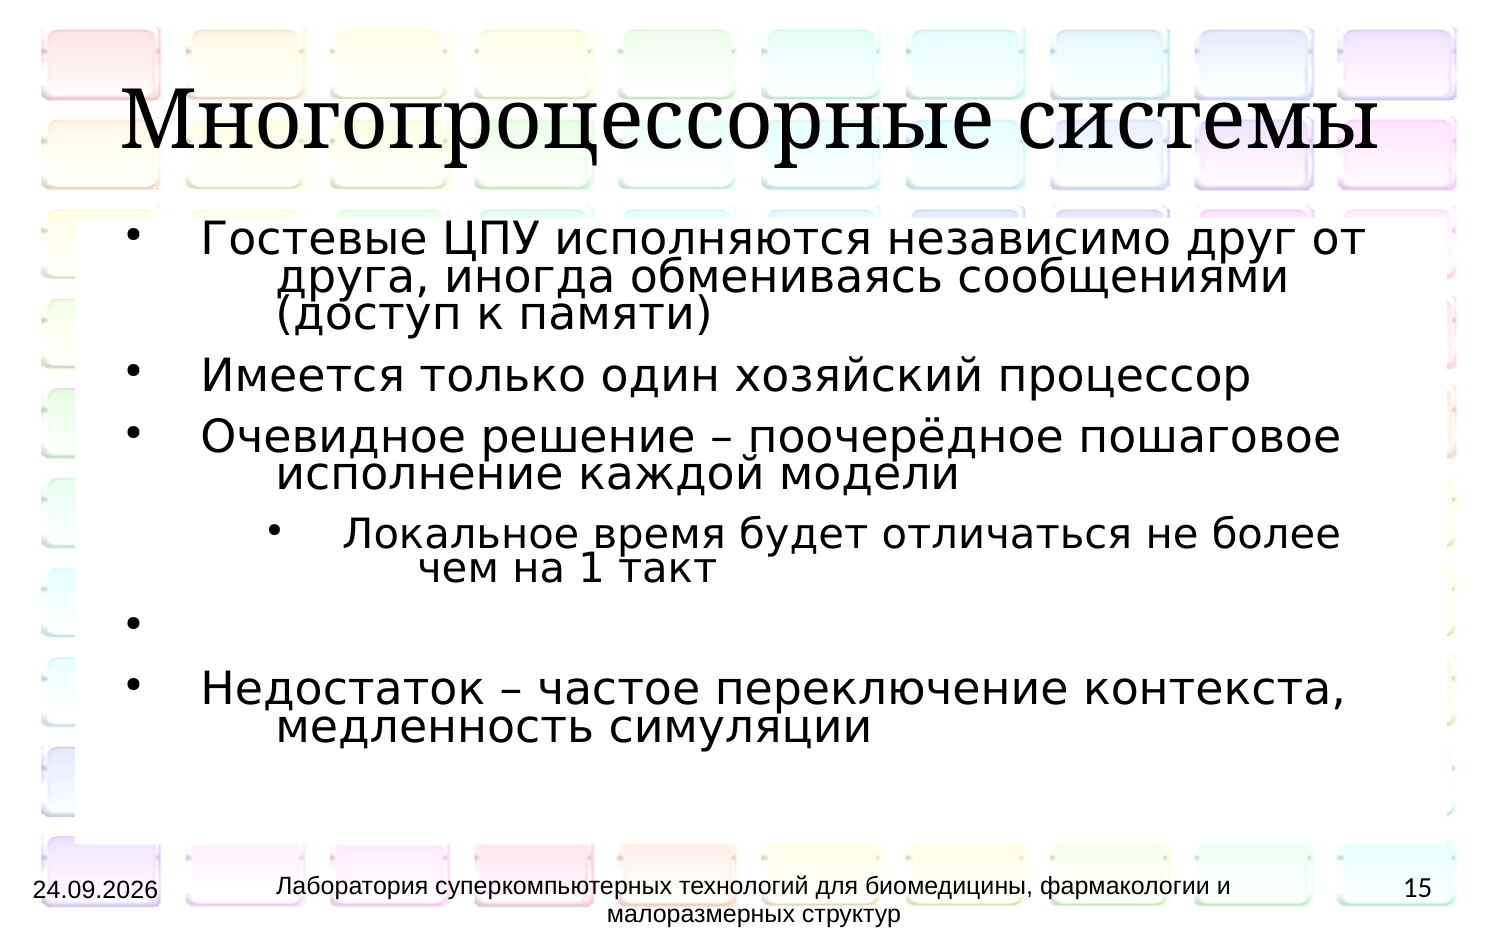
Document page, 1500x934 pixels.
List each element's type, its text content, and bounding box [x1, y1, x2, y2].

text_box Лаборатория суперкомпьютерных технологий для биомедицины, фармакологии и малоразмерных структур [171, 864, 1338, 915]
list Гостевые ЦПУ исполняются независимо друг от друга, иногда обмениваясь сообщениями (доступ к памяти) Имеется только один хозяйский процессор Очевидное решение – поочерёдное пошаговое исполнение каждой модели Локальное время будет отличаться не более чем на 1 такт Недостаток – частое переключение контекста, медленность симуляции [75, 217, 1447, 845]
text_box 25.10.2012 [17, 868, 184, 918]
text_box [1387, 868, 1473, 918]
title Многопроцессорные системы [75, 37, 1426, 193]
